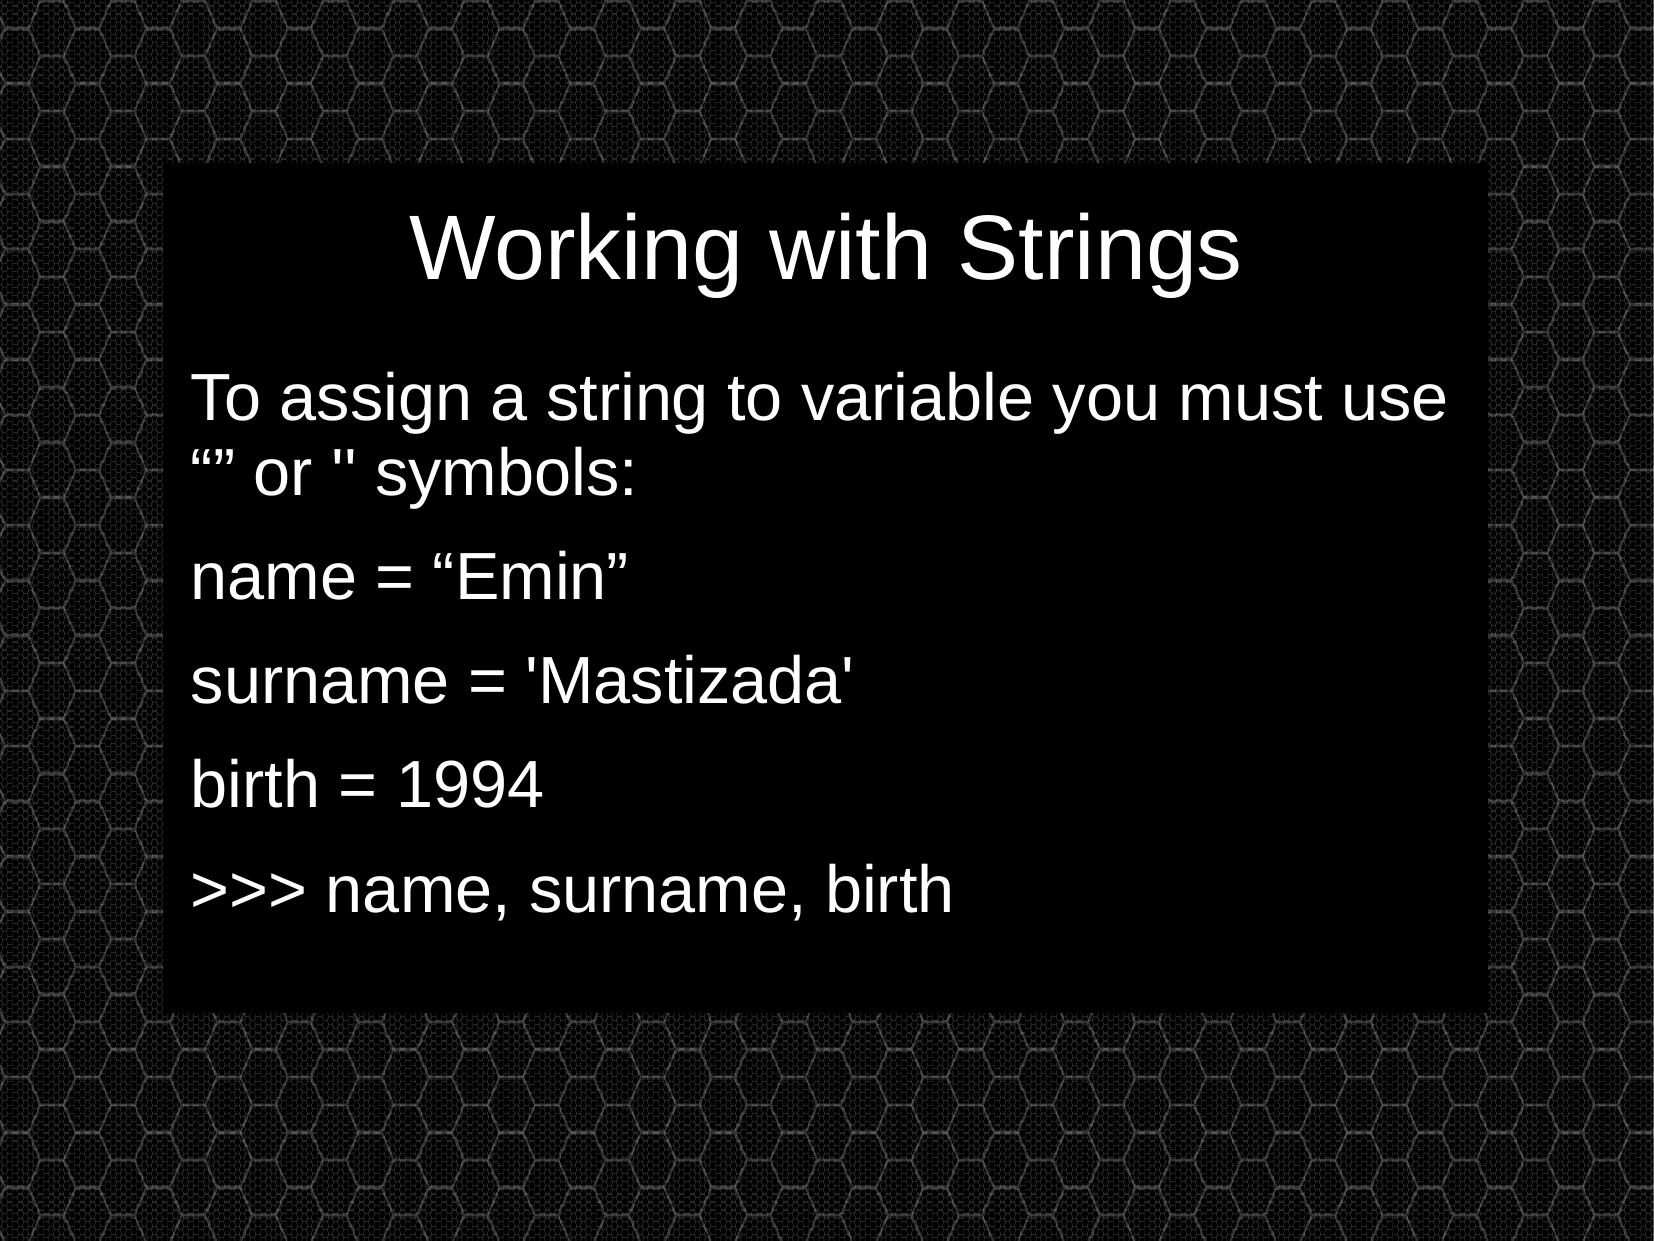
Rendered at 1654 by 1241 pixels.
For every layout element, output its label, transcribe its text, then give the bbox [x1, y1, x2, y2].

picture [0, 0, 1654, 1241]
title Working with Strings [82, 165, 1571, 331]
list To assign a string to variable you must use “” or '' symbols: name = “Emin” surname = 'Mastizada' birth = 1994 >>> name, surname, birth [120, 360, 1501, 1010]
